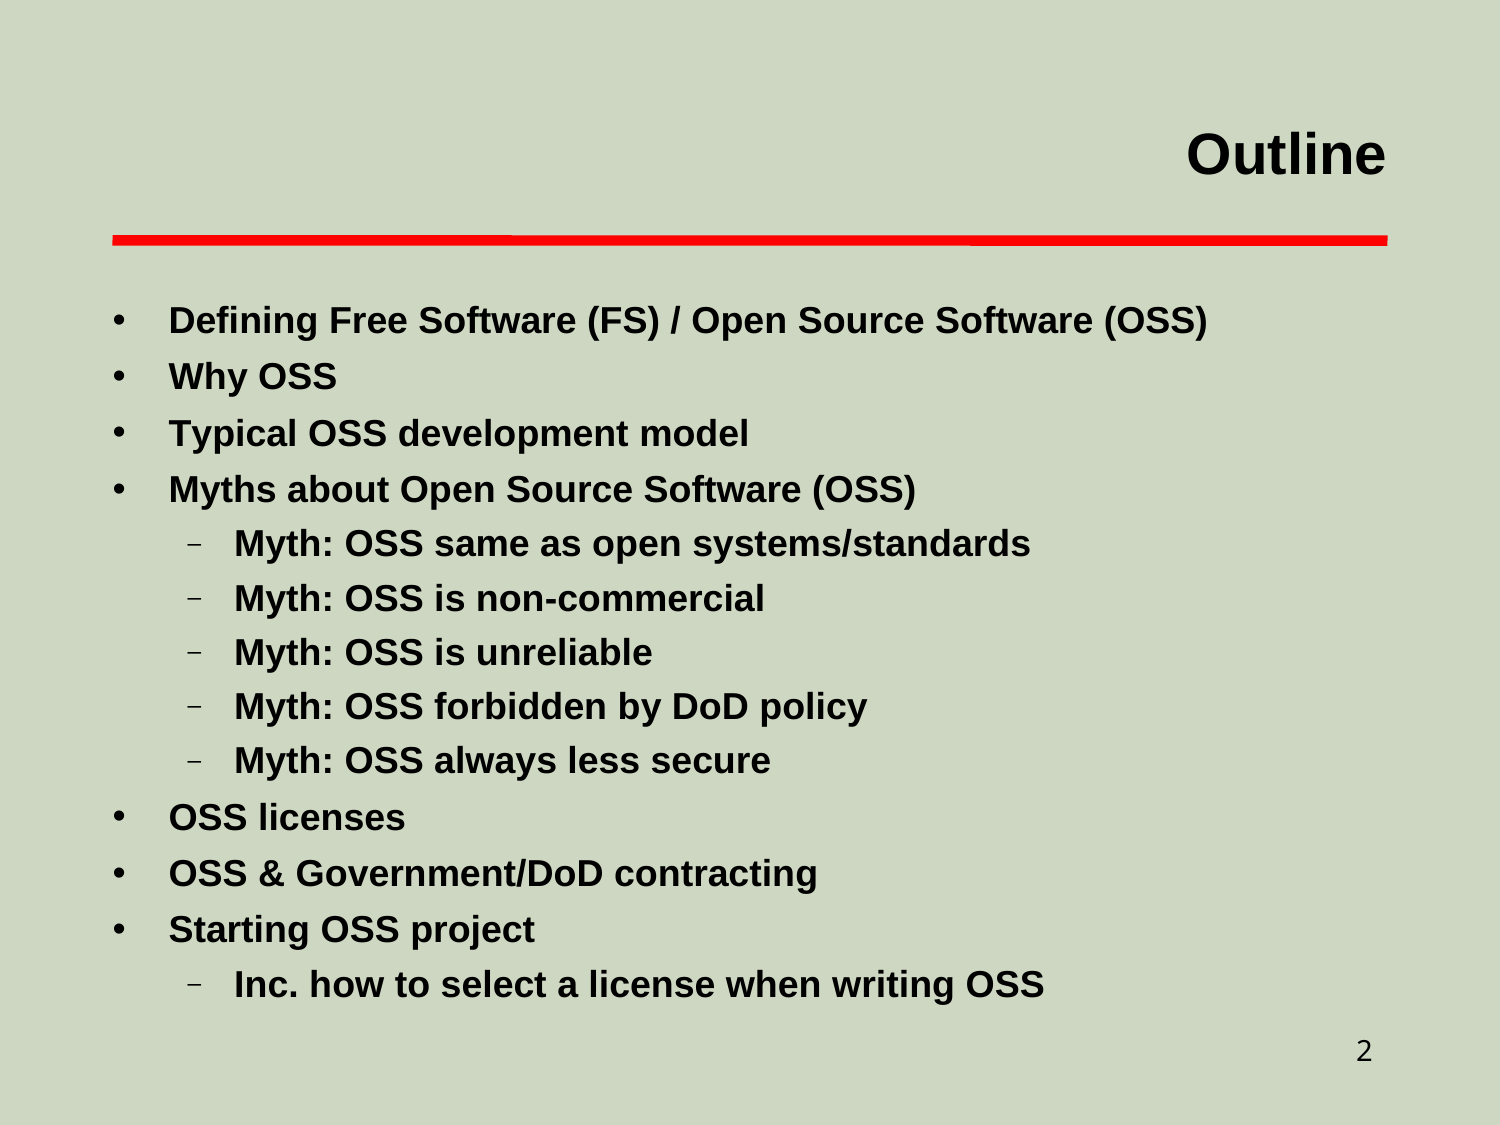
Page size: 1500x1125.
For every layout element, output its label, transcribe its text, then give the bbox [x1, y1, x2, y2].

list Defining Free Software (FS) / Open Source Software (OSS) Why OSS Typical OSS development model Myths about Open Source Software (OSS) Myth: OSS same as open systems/standards Myth: OSS is non-commercial Myth: OSS is unreliable Myth: OSS forbidden by DoD policy Myth: OSS always less secure OSS licenses OSS & Government/DoD contracting Starting OSS project Inc. how to select a license when writing OSS [112, 299, 1388, 1084]
title Outline [337, 85, 1388, 224]
